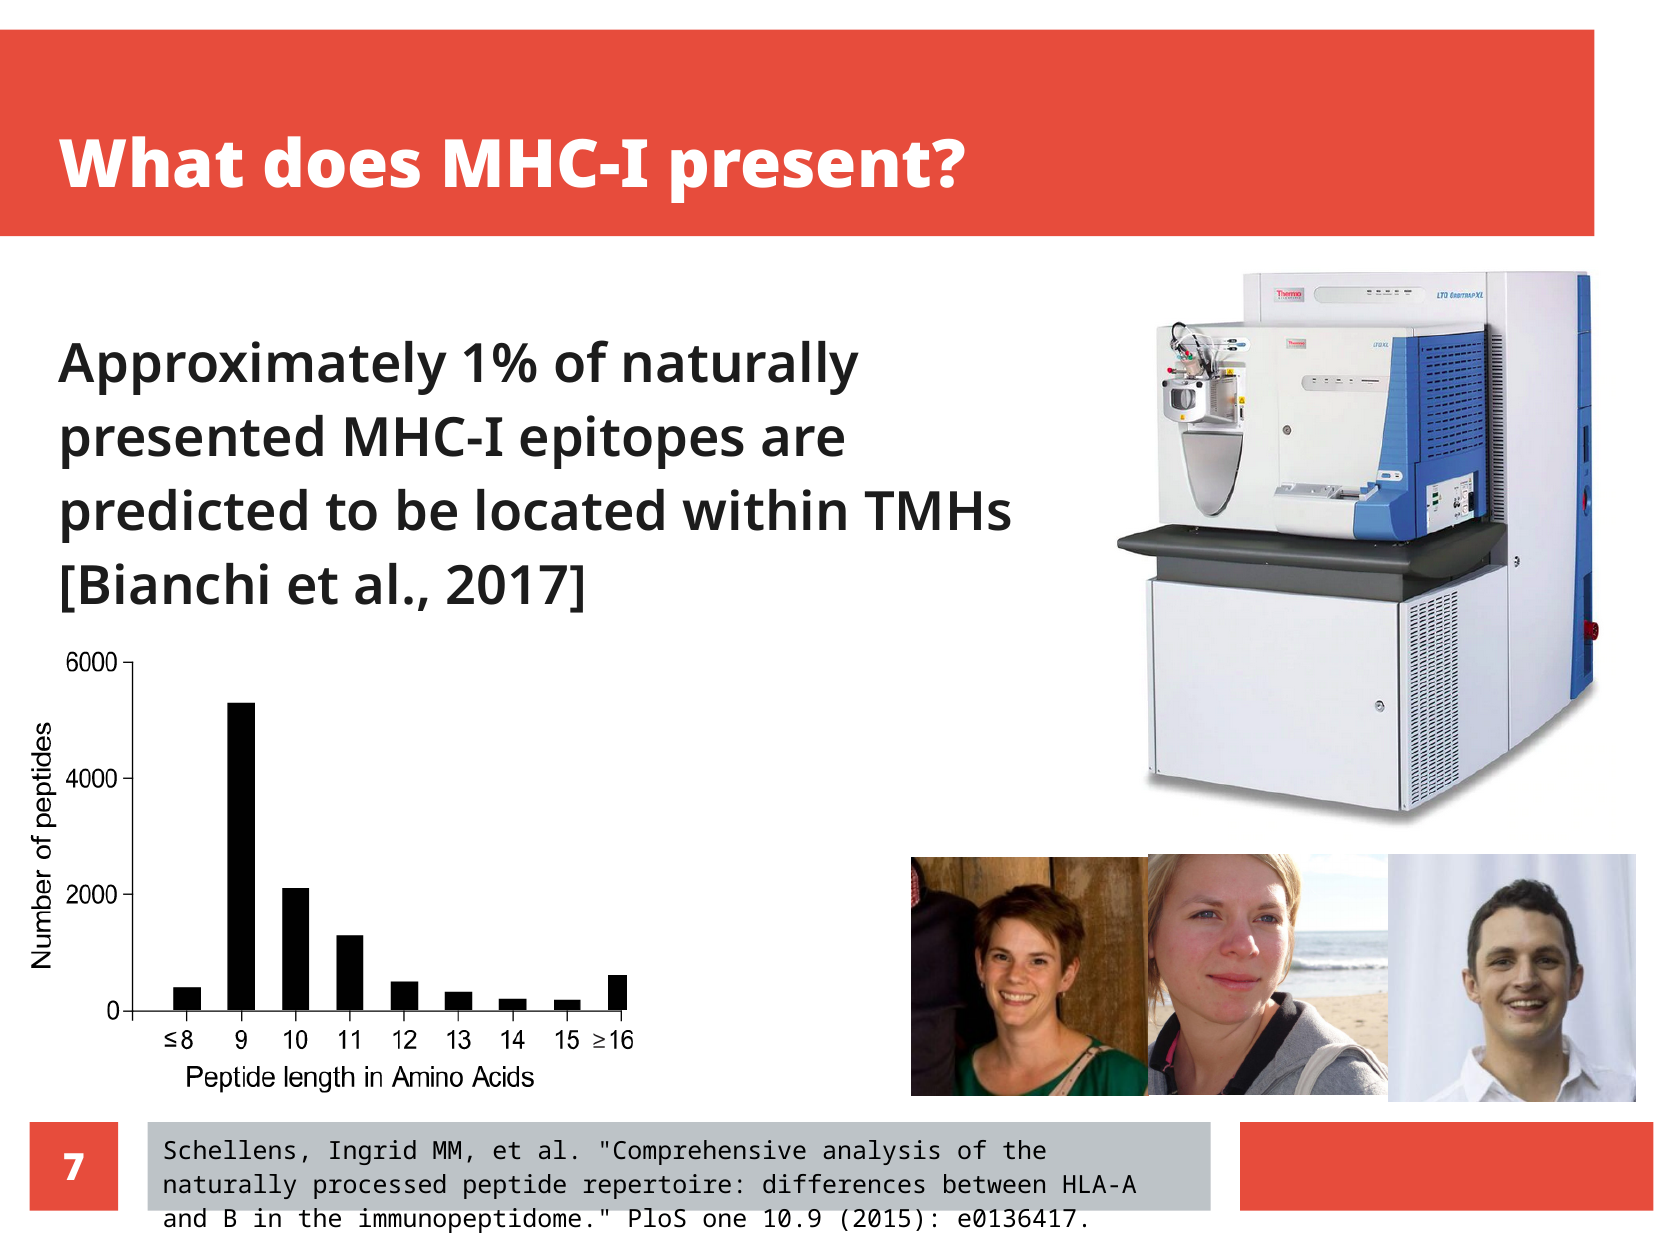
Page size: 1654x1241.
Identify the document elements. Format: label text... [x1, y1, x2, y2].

list Approximately 1% of naturally presented MHC-I epitopes are predicted to be located within TMHs [Bianchi et al., 2017] [59, 324, 1081, 1093]
picture [30, 651, 633, 1093]
picture [911, 854, 1636, 1102]
picture [1110, 265, 1616, 841]
title What does MHC-I present? [59, 59, 1595, 207]
text_box Schellens, Ingrid MM, et al. "Comprehensive analysis of the naturally processed peptide repertoire: differences between HLA-A and B in the immunopeptidome." PloS one 10.9 (2015): e0136417. [147, 1125, 1201, 1215]
